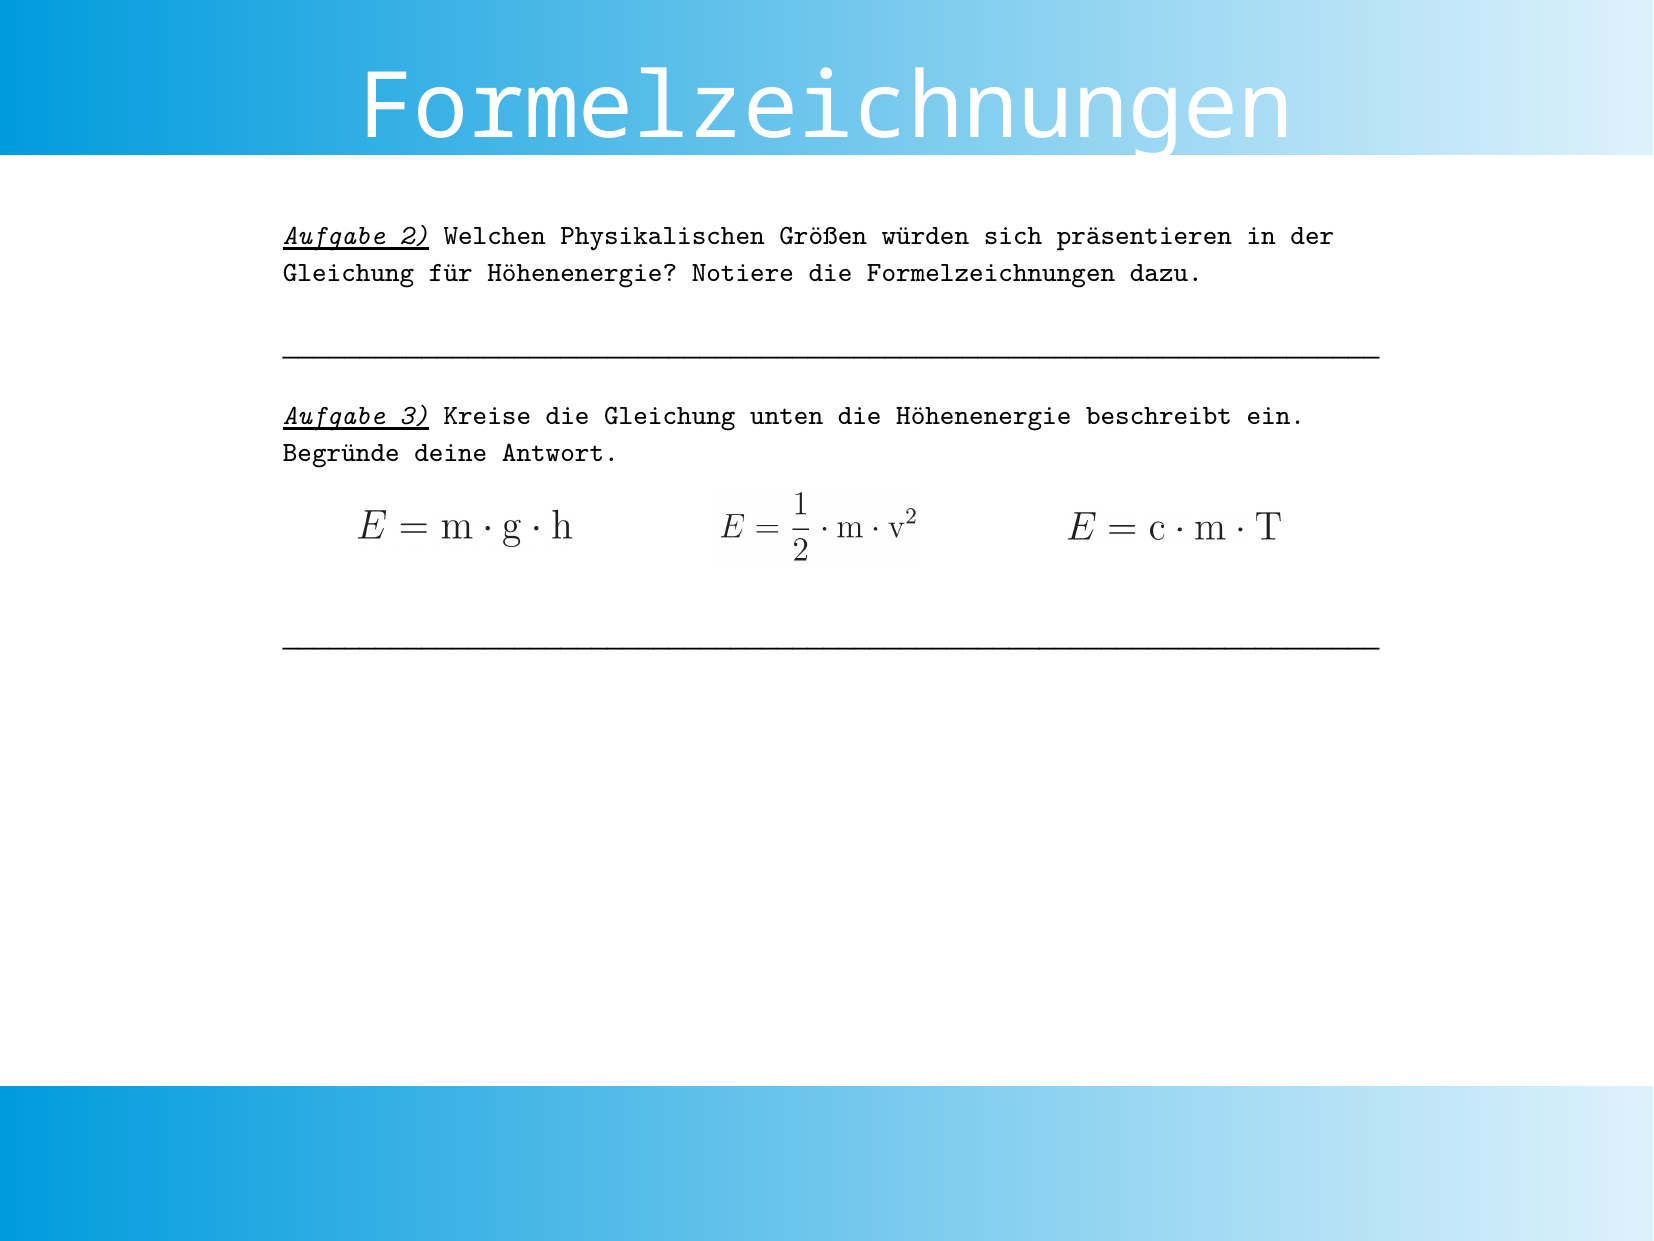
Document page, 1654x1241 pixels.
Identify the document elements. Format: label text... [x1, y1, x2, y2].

picture [151, 188, 1489, 697]
title Formelzeichnungen [82, 40, 1571, 163]
